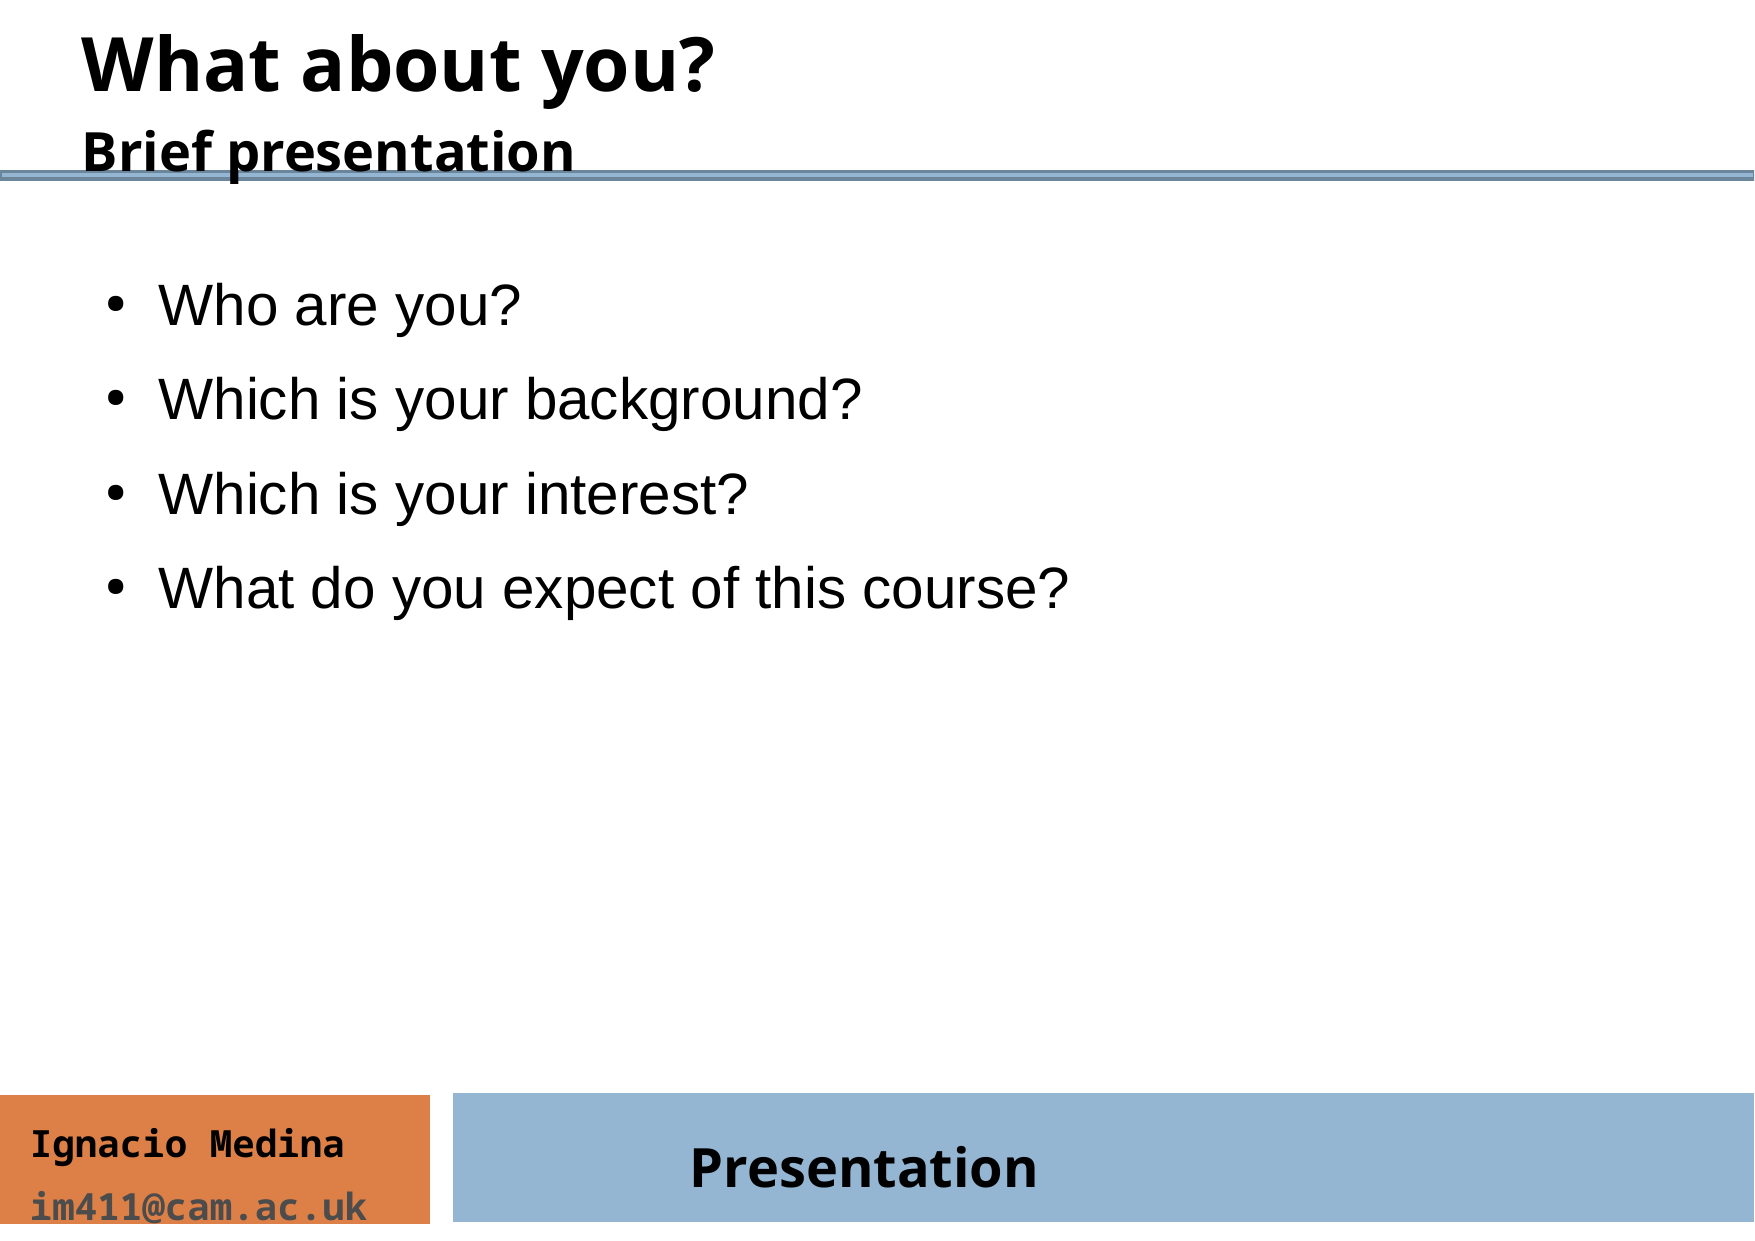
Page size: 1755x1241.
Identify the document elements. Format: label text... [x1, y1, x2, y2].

text_box [0, 171, 230, 179]
list Who are you? Which is your background? Which is your interest? What do you expect of this course? [87, 272, 1632, 992]
text_box What about you? Brief presentation [67, 3, 1688, 168]
text_box Ignacio Medina im411@cam.ac.uk [15, 1110, 436, 1213]
text_box Presentation [675, 1122, 1726, 1200]
text_box [238, 171, 1754, 179]
